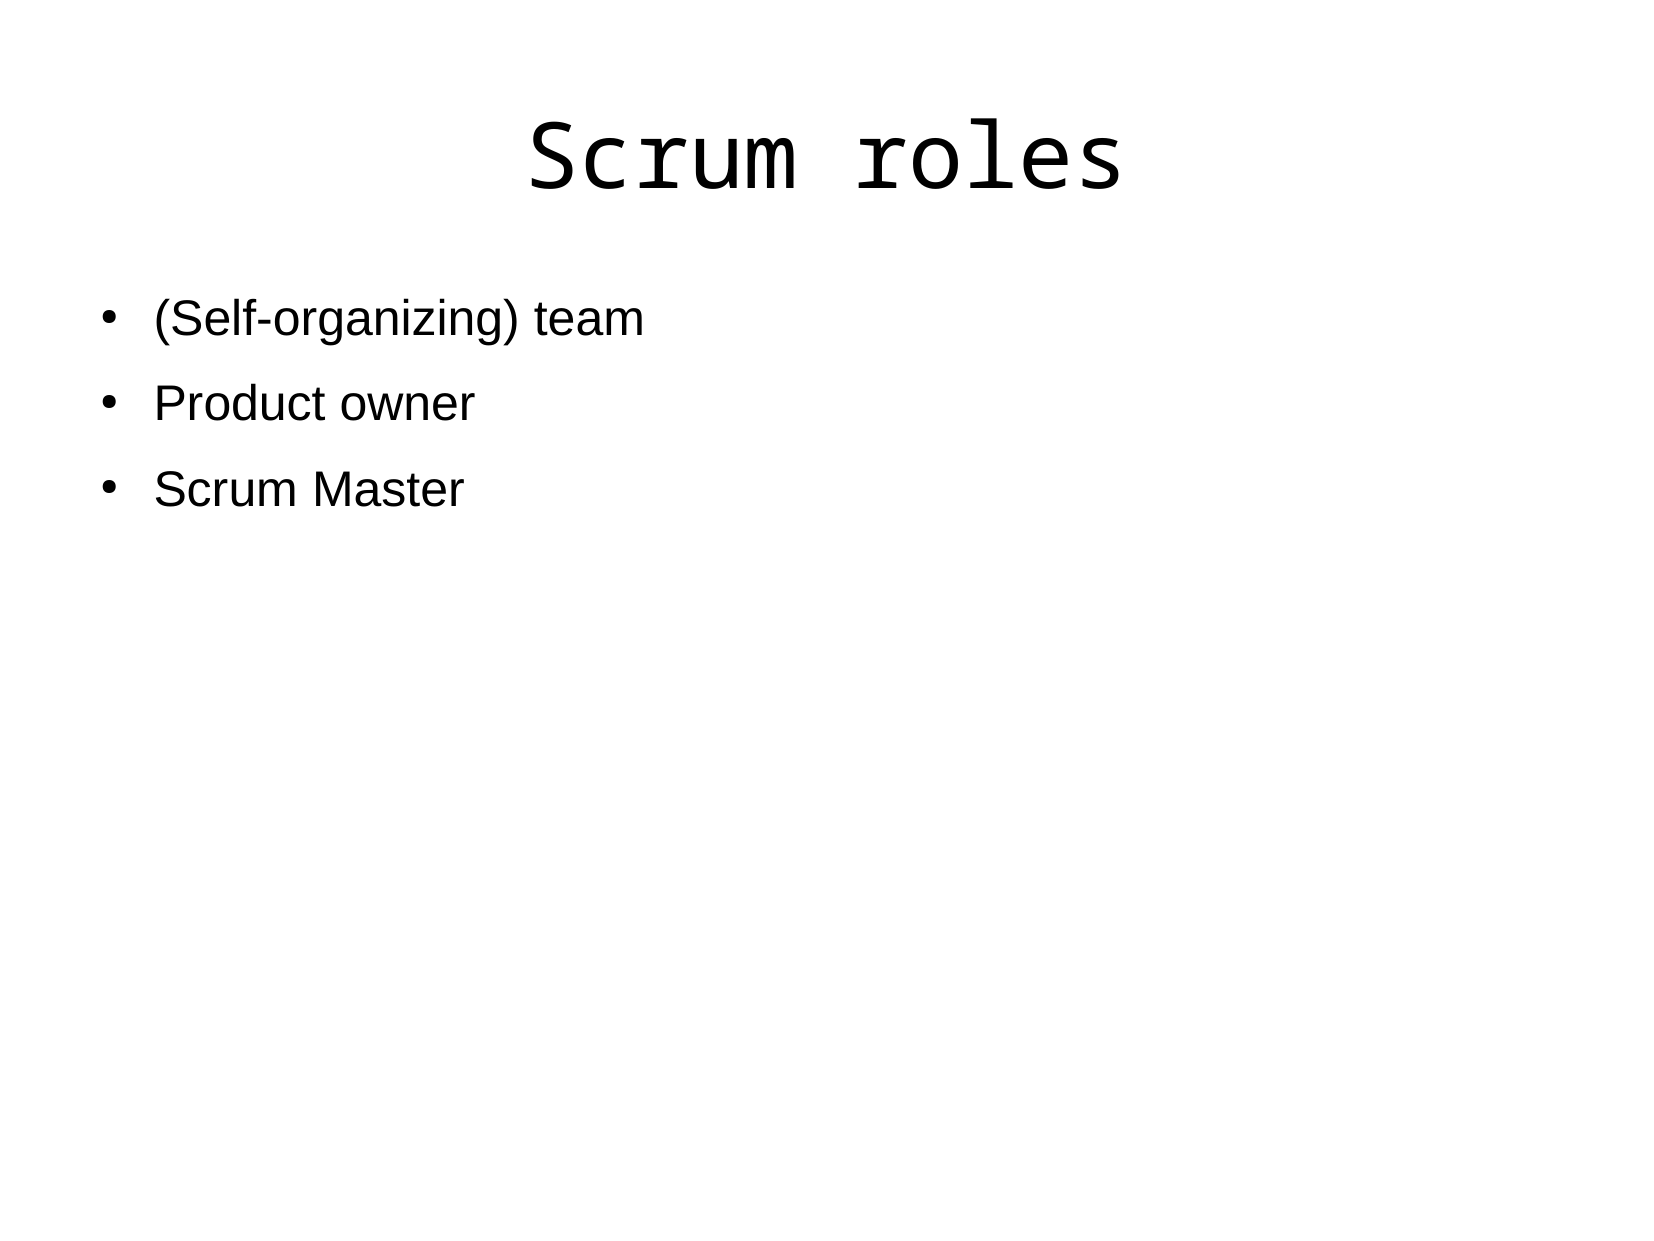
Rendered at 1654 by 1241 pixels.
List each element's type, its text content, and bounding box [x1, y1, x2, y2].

list (Self-organizing) team Product owner Scrum Master [82, 290, 1571, 1010]
title Scrum roles [82, 49, 1571, 257]
